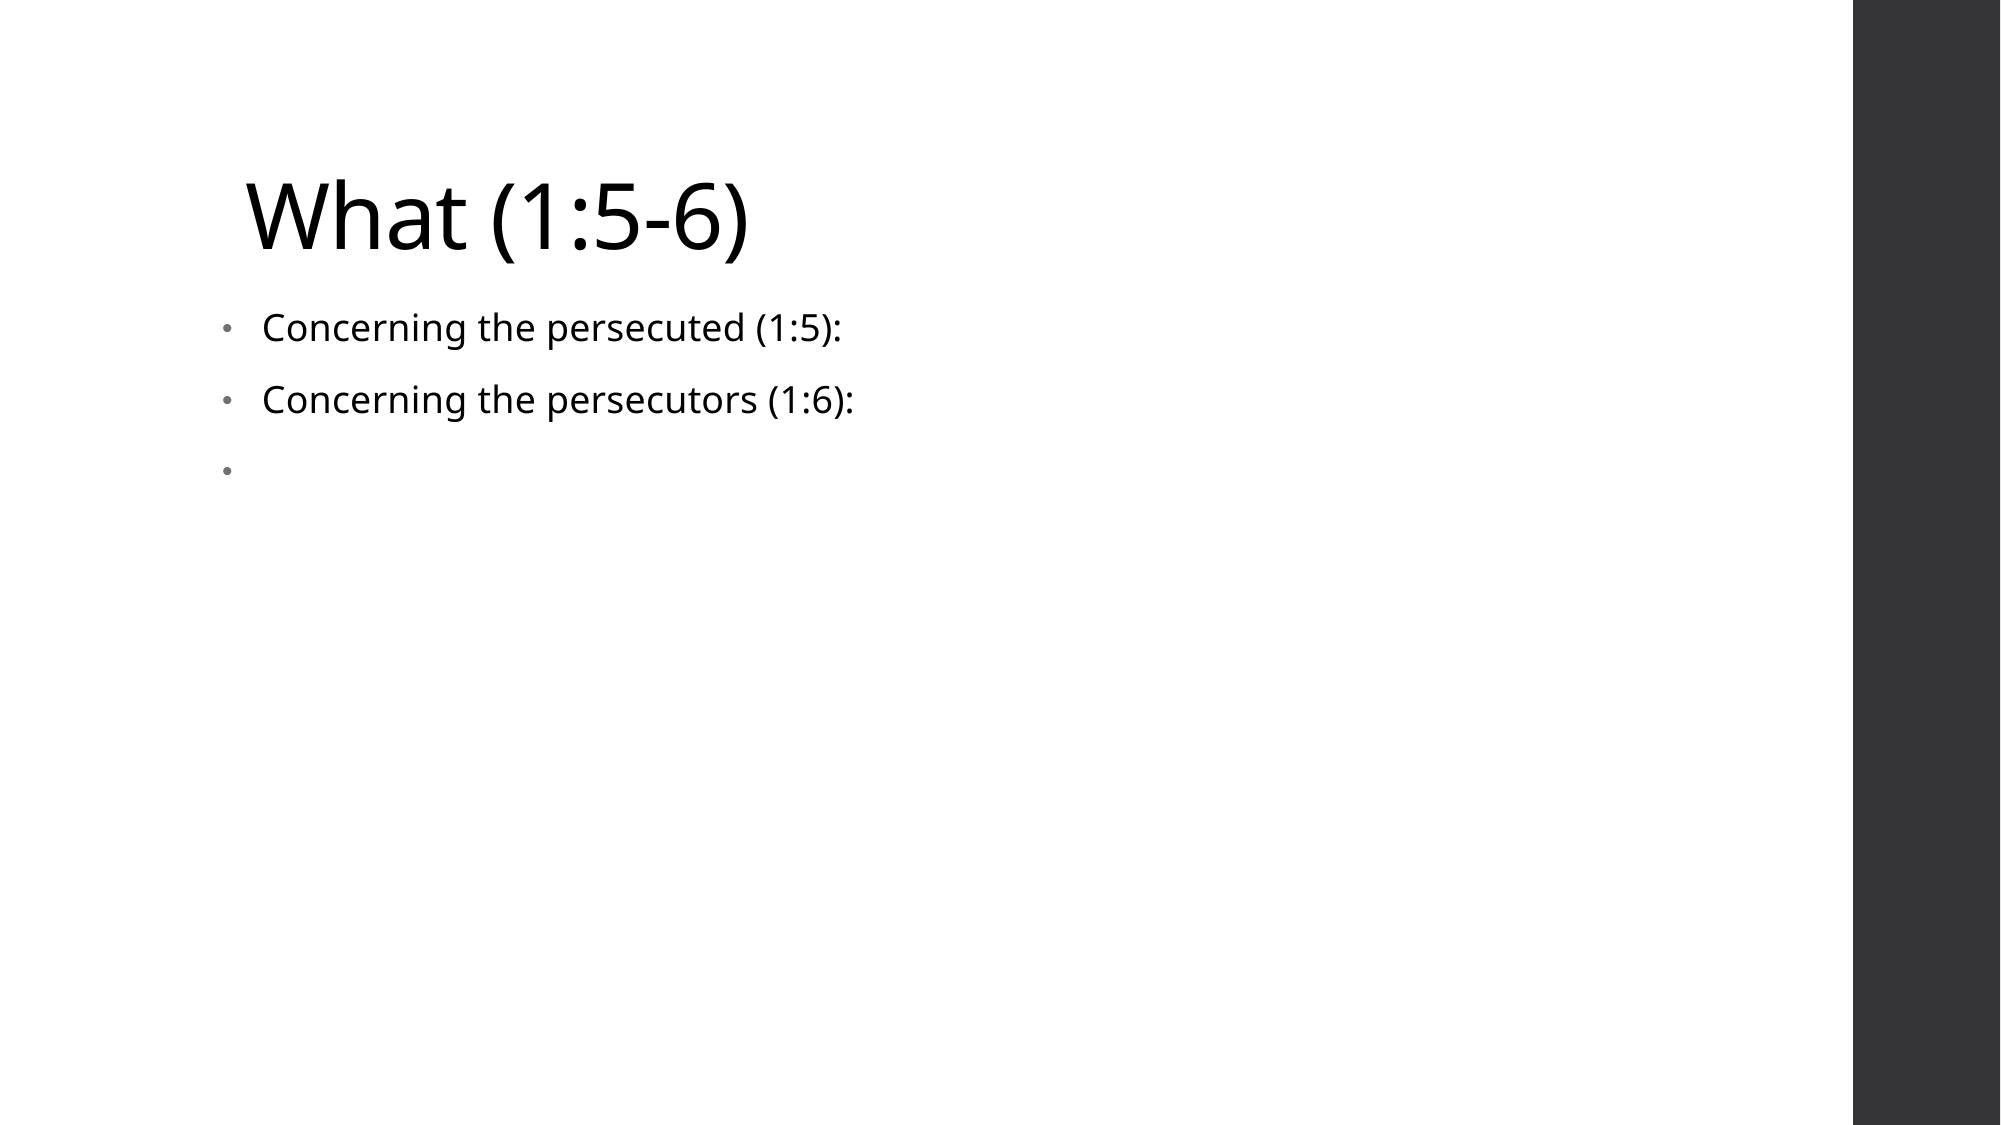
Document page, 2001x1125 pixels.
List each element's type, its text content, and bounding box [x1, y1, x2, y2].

title What (1:5-6) [206, 60, 1797, 278]
list Concerning the persecuted (1:5): Concerning the persecutors (1:6): [206, 299, 1617, 1014]
